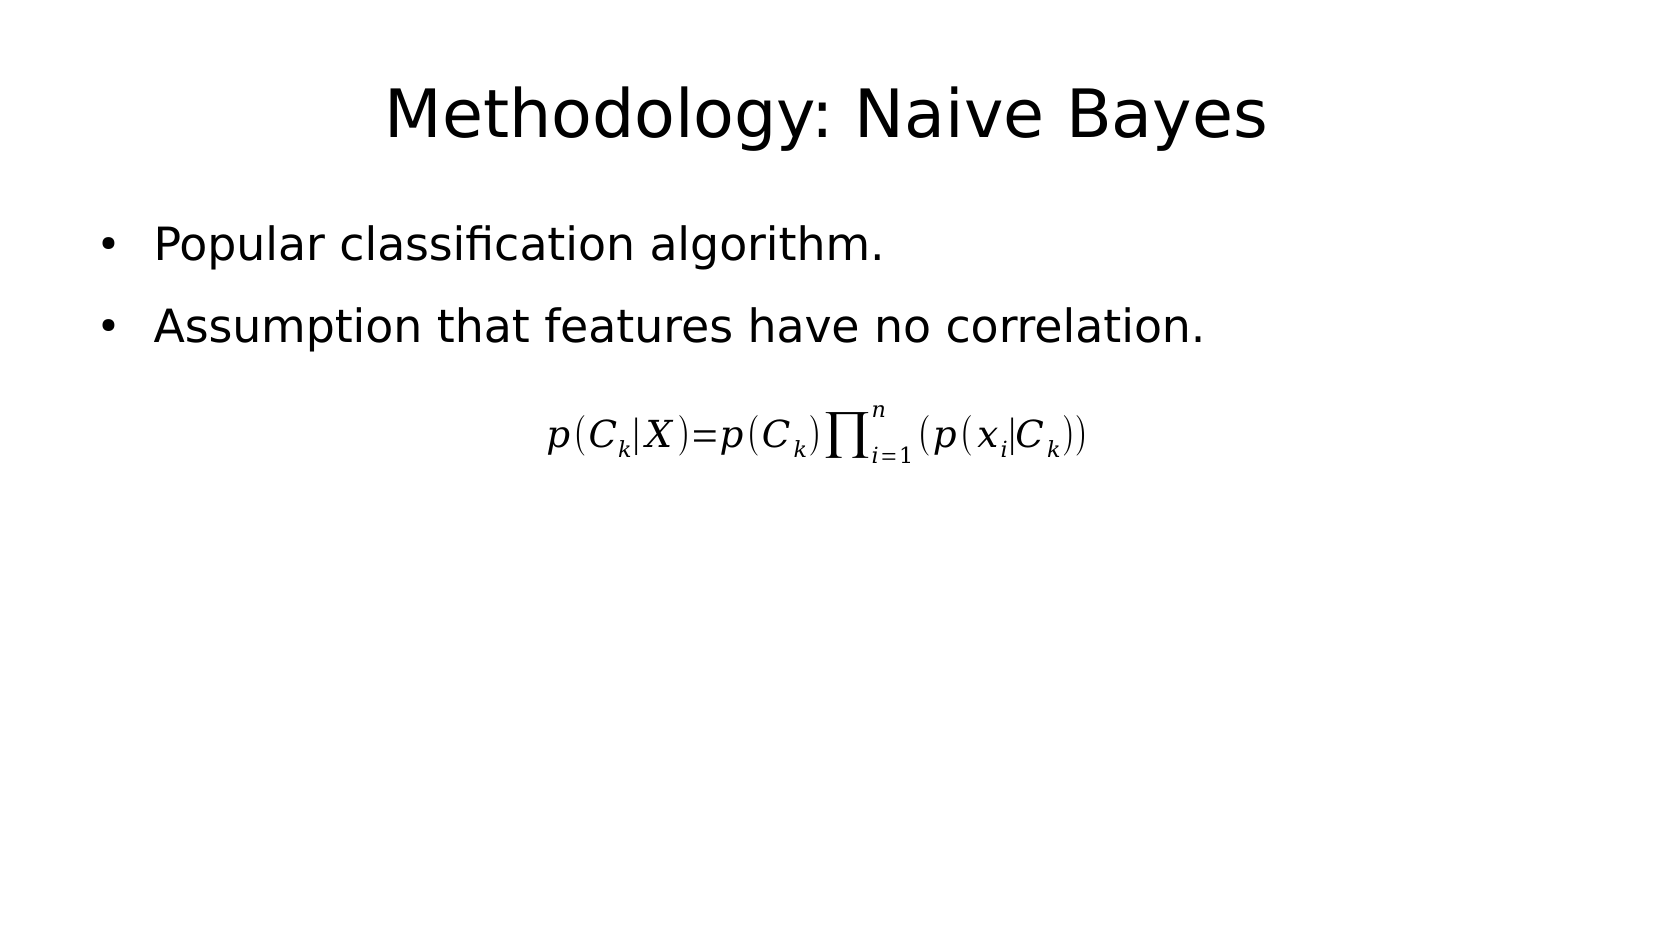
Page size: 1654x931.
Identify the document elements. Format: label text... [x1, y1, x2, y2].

list Popular classification algorithm. Assumption that features have no correlation. [82, 217, 1571, 758]
title Methodology: Naive Bayes [82, 37, 1571, 193]
chart [540, 396, 1094, 469]
